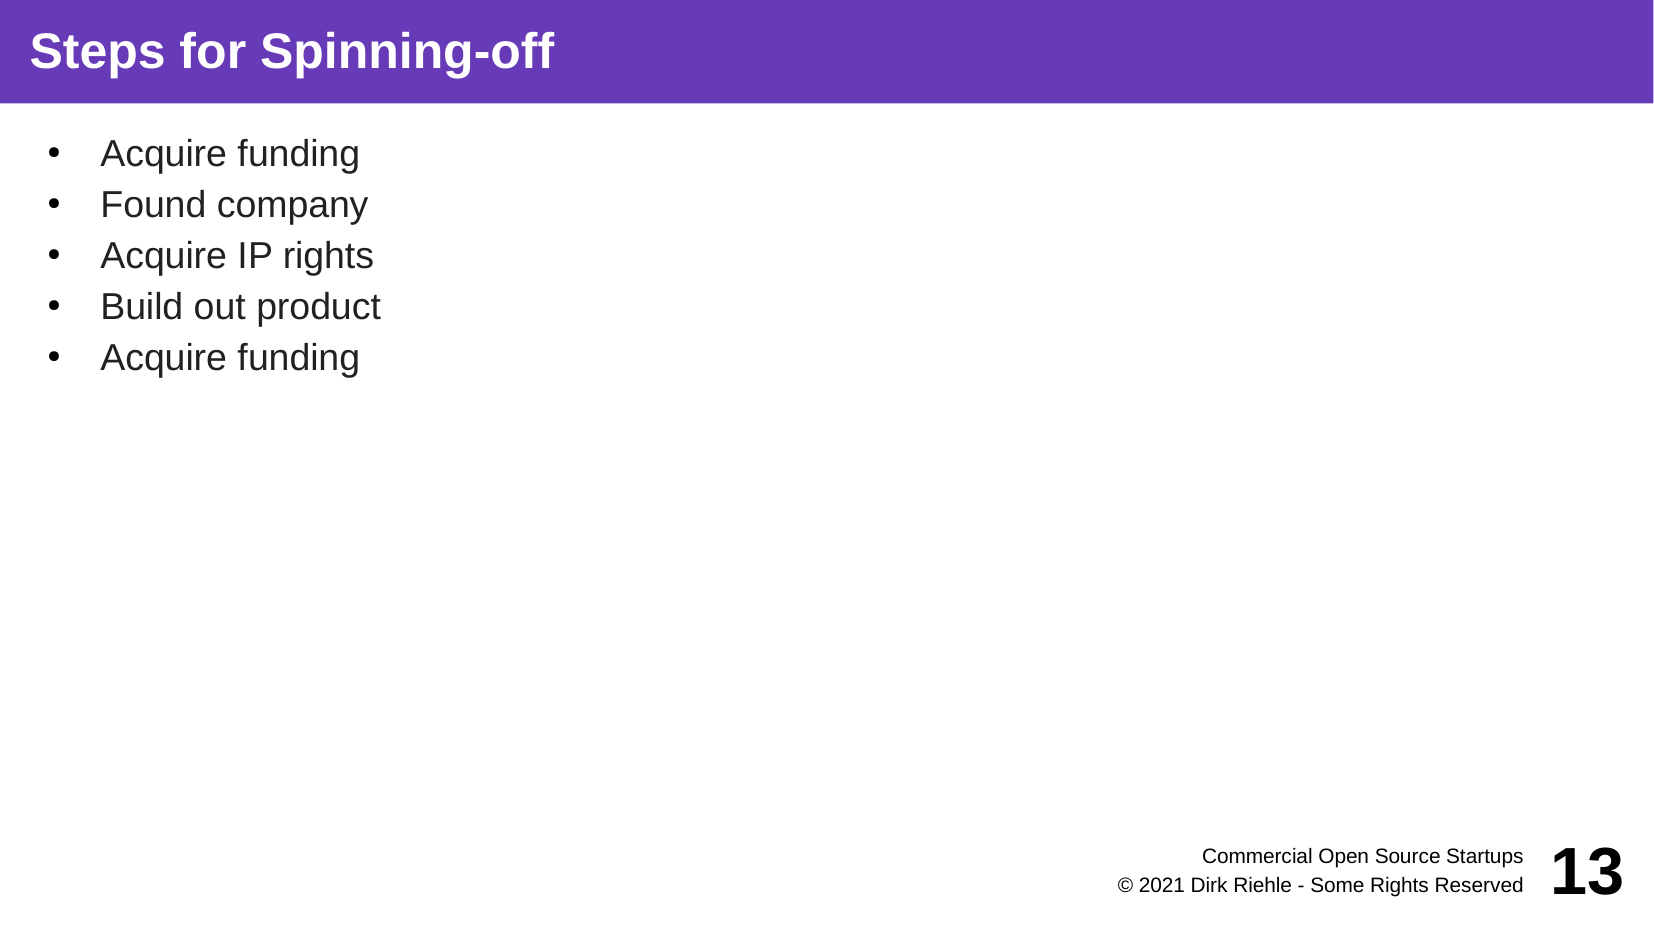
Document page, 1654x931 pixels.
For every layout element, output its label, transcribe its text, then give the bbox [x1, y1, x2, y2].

title Steps for Spinning-off [0, 0, 1654, 104]
list Acquire funding Found company Acquire IP rights Build out product Acquire funding [29, 132, 1625, 813]
